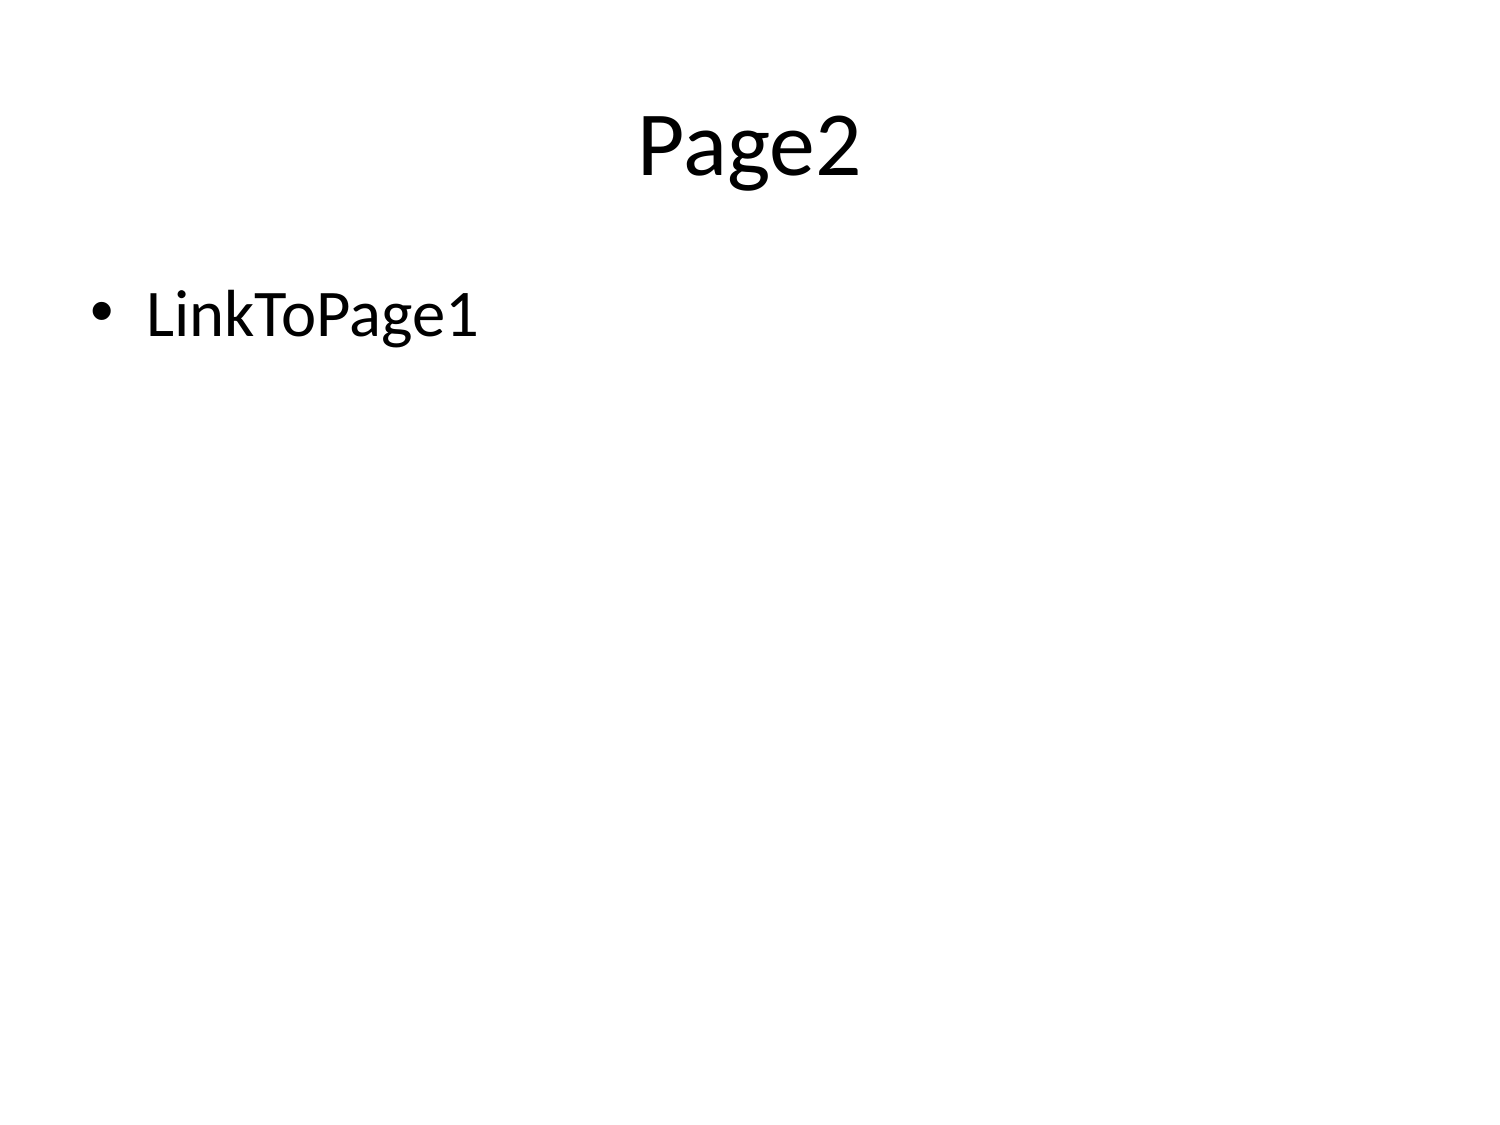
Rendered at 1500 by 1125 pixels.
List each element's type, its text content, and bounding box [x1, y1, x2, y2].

list LinkToPage1 [75, 262, 1425, 1005]
title Page2 [75, 45, 1425, 233]
